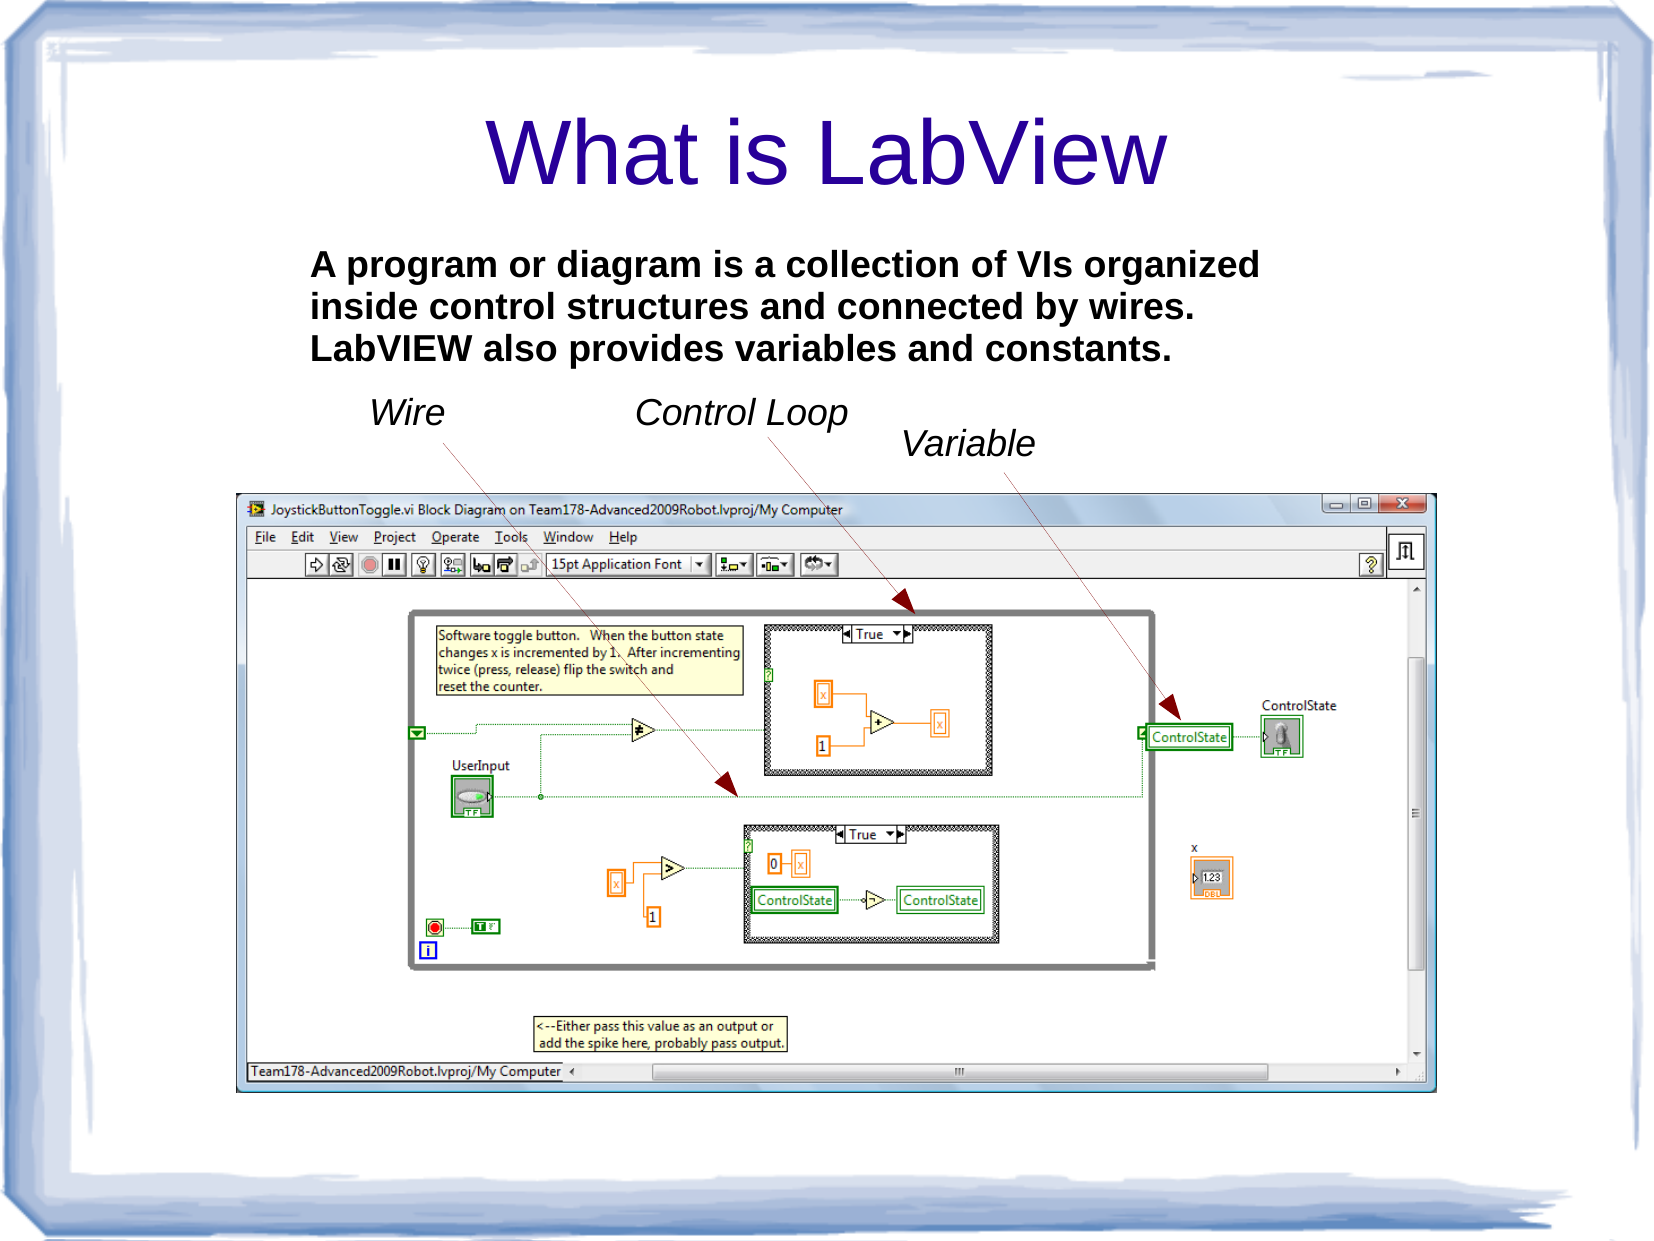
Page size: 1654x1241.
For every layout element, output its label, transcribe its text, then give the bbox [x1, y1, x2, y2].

text_box A program or diagram is a collection of VIs organized inside control structures and connected by wires. LabVIEW also provides variables and constants. [295, 236, 1359, 381]
text_box Variable [885, 415, 1123, 473]
text_box Wire [354, 383, 532, 441]
text_box Control Loop [620, 383, 945, 441]
title What is LabView [82, 56, 1571, 250]
picture [0, 0, 1654, 1241]
